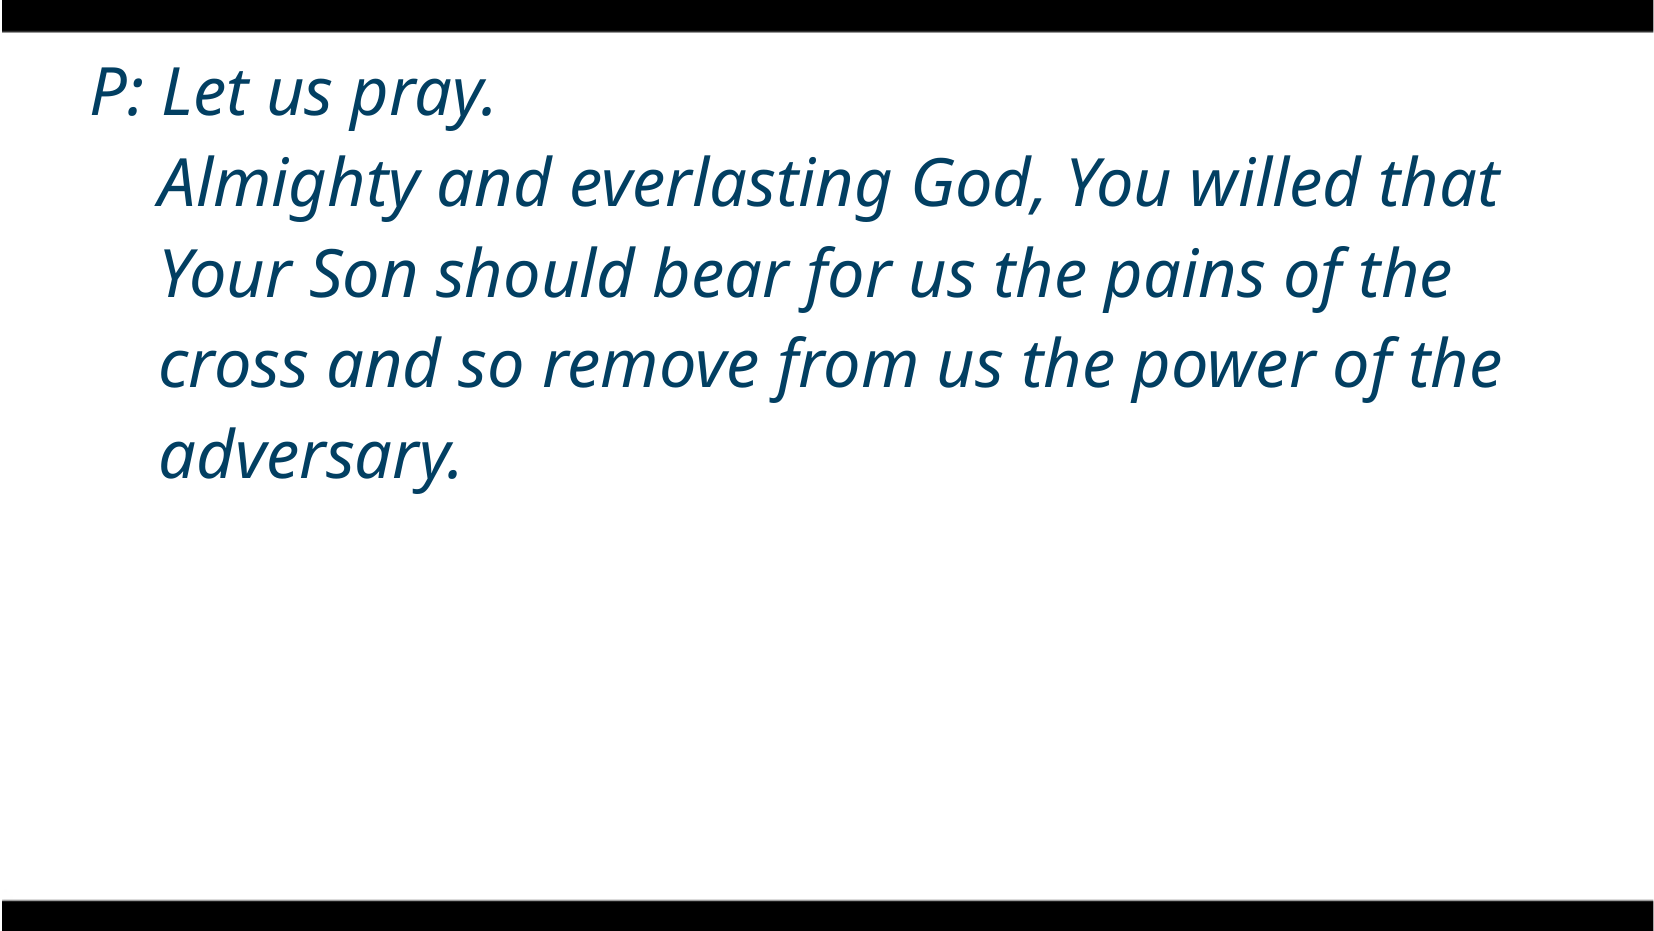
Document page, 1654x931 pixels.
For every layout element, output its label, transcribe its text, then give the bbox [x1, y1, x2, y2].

picture [2, 0, 1654, 931]
text_box P: Let us pray. Almighty and everlasting God, You willed that Your Son should bear for us the pains of the cross and so remove from us the power of the adversary. [75, 36, 1576, 496]
